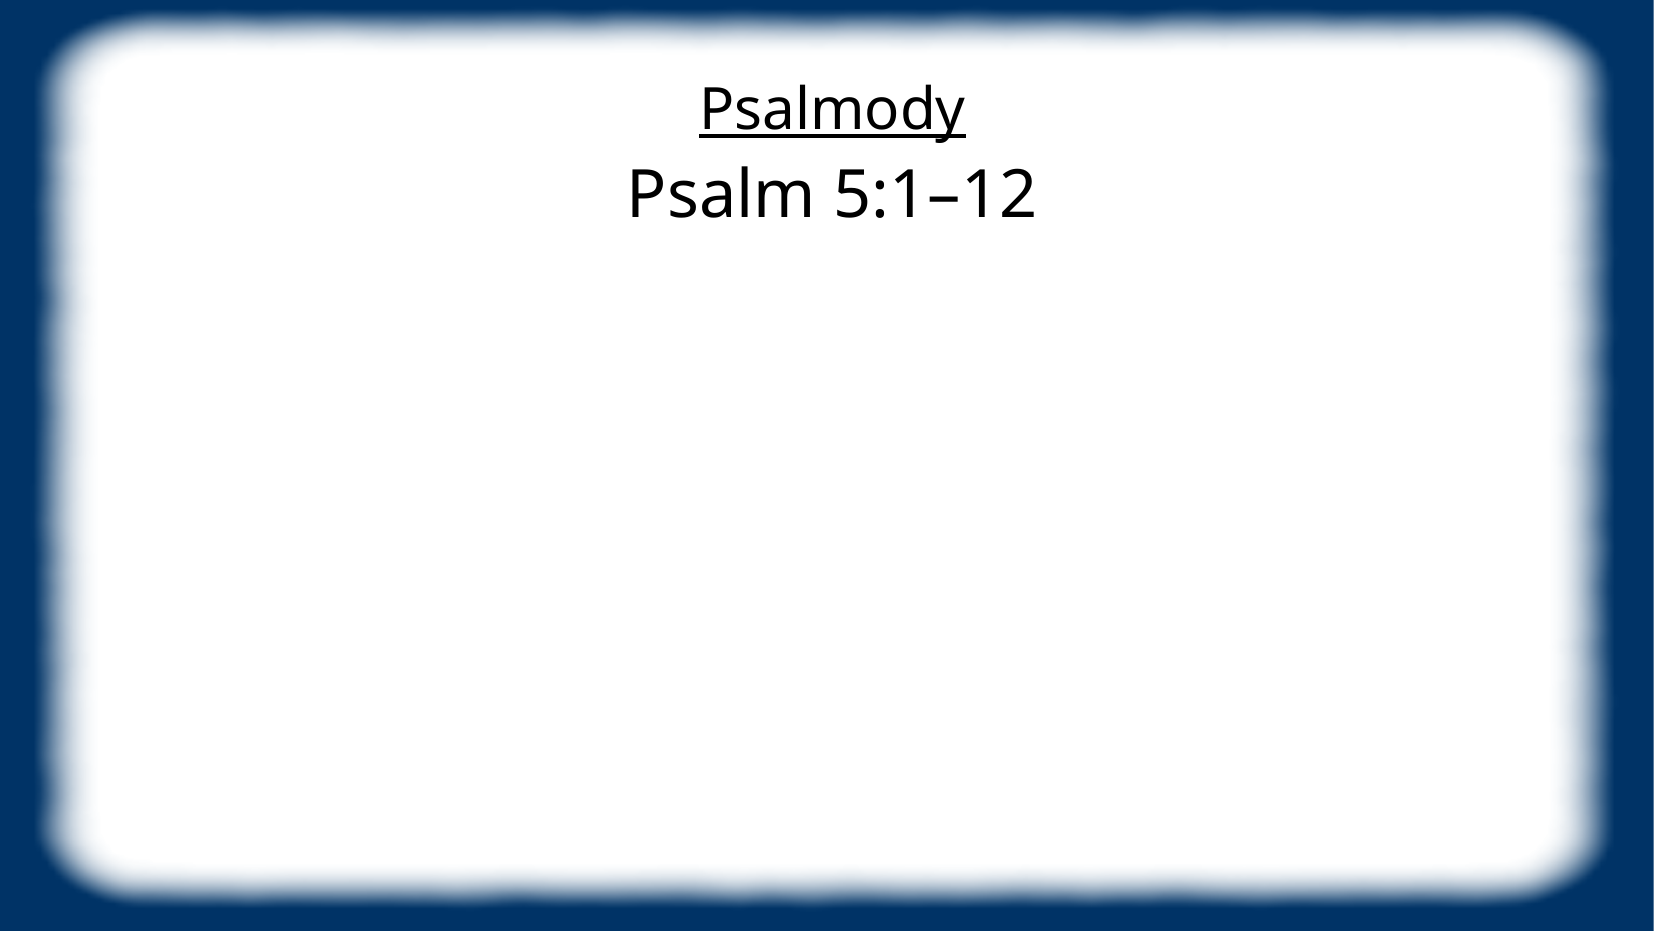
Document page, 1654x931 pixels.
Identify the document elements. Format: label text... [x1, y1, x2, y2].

text_box Psalmody Psalm 5:1–12 [105, 60, 1561, 241]
picture [0, 0, 1654, 931]
